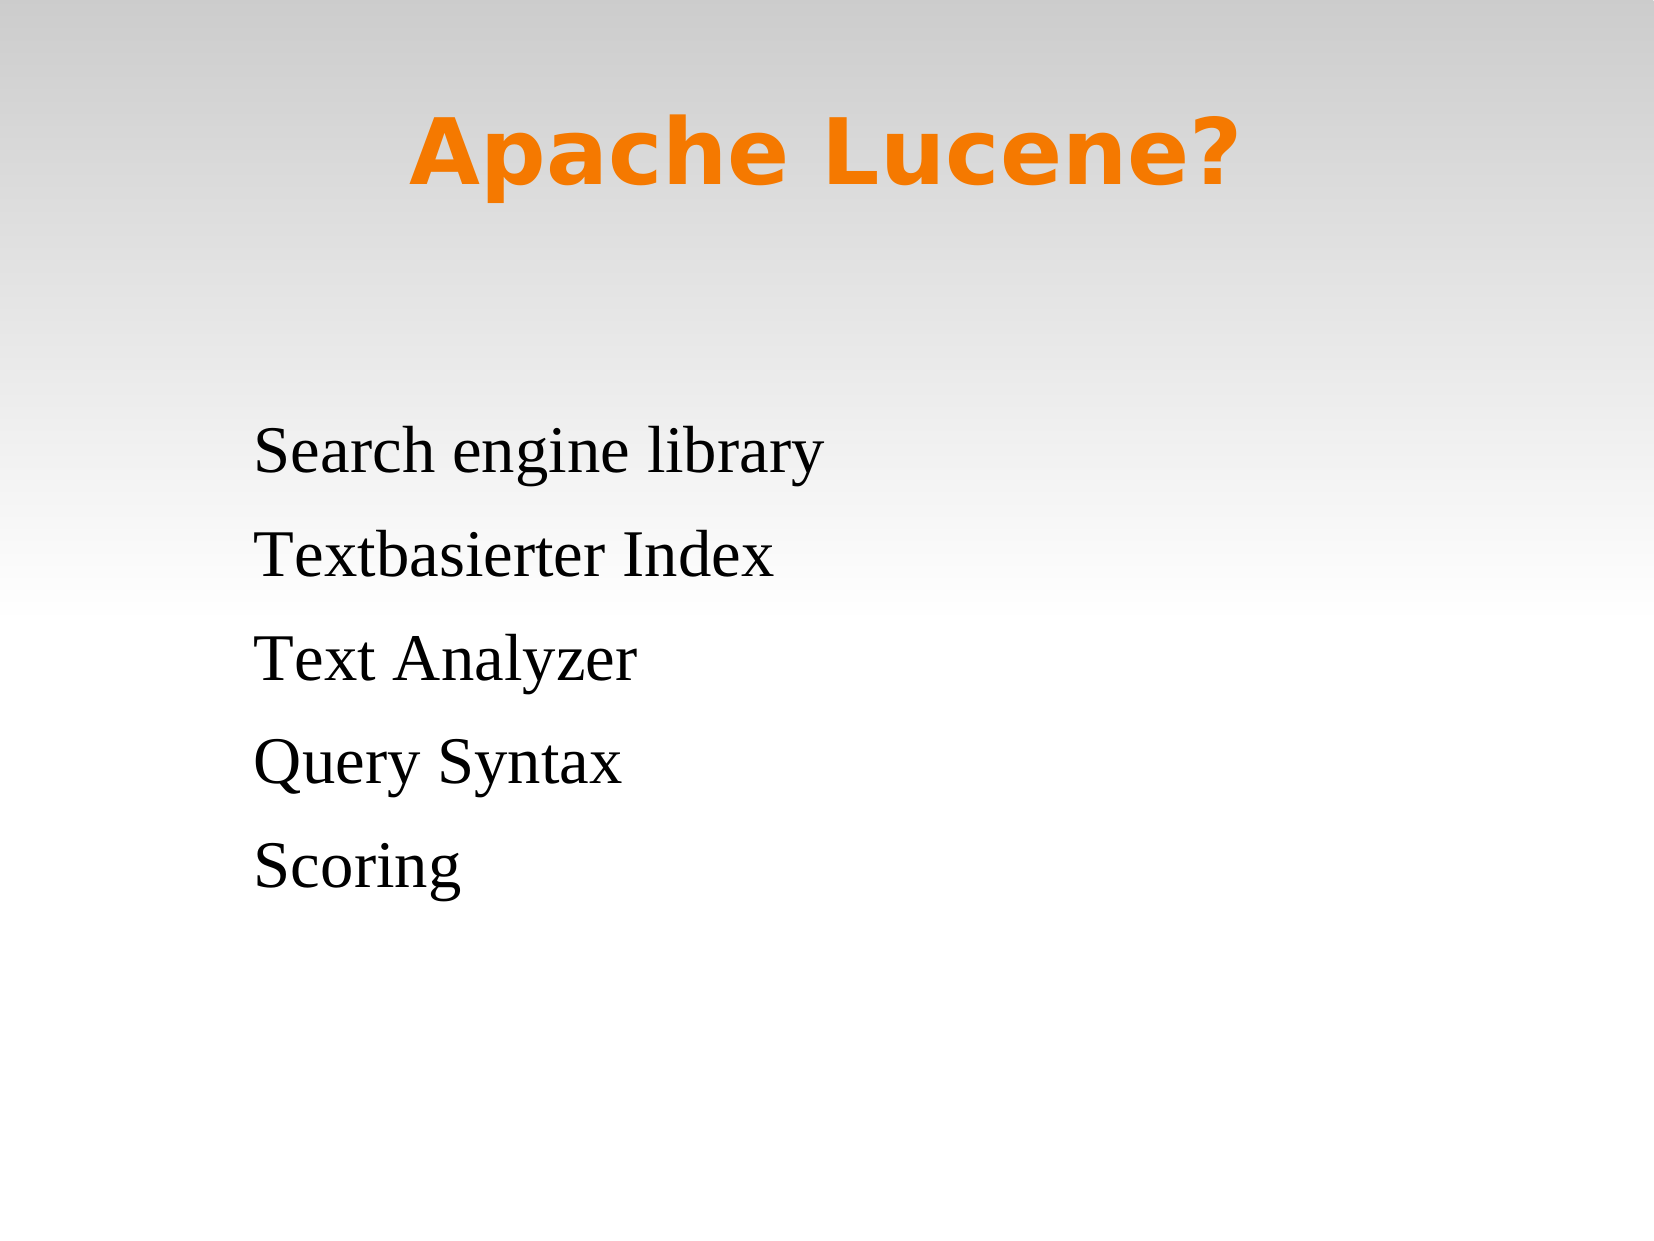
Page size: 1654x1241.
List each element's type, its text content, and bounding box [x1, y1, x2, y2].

title Apache Lucene? [82, 49, 1571, 257]
list Search engine library Textbasierter Index Text Analyzer Query Syntax Scoring [236, 413, 1571, 1094]
